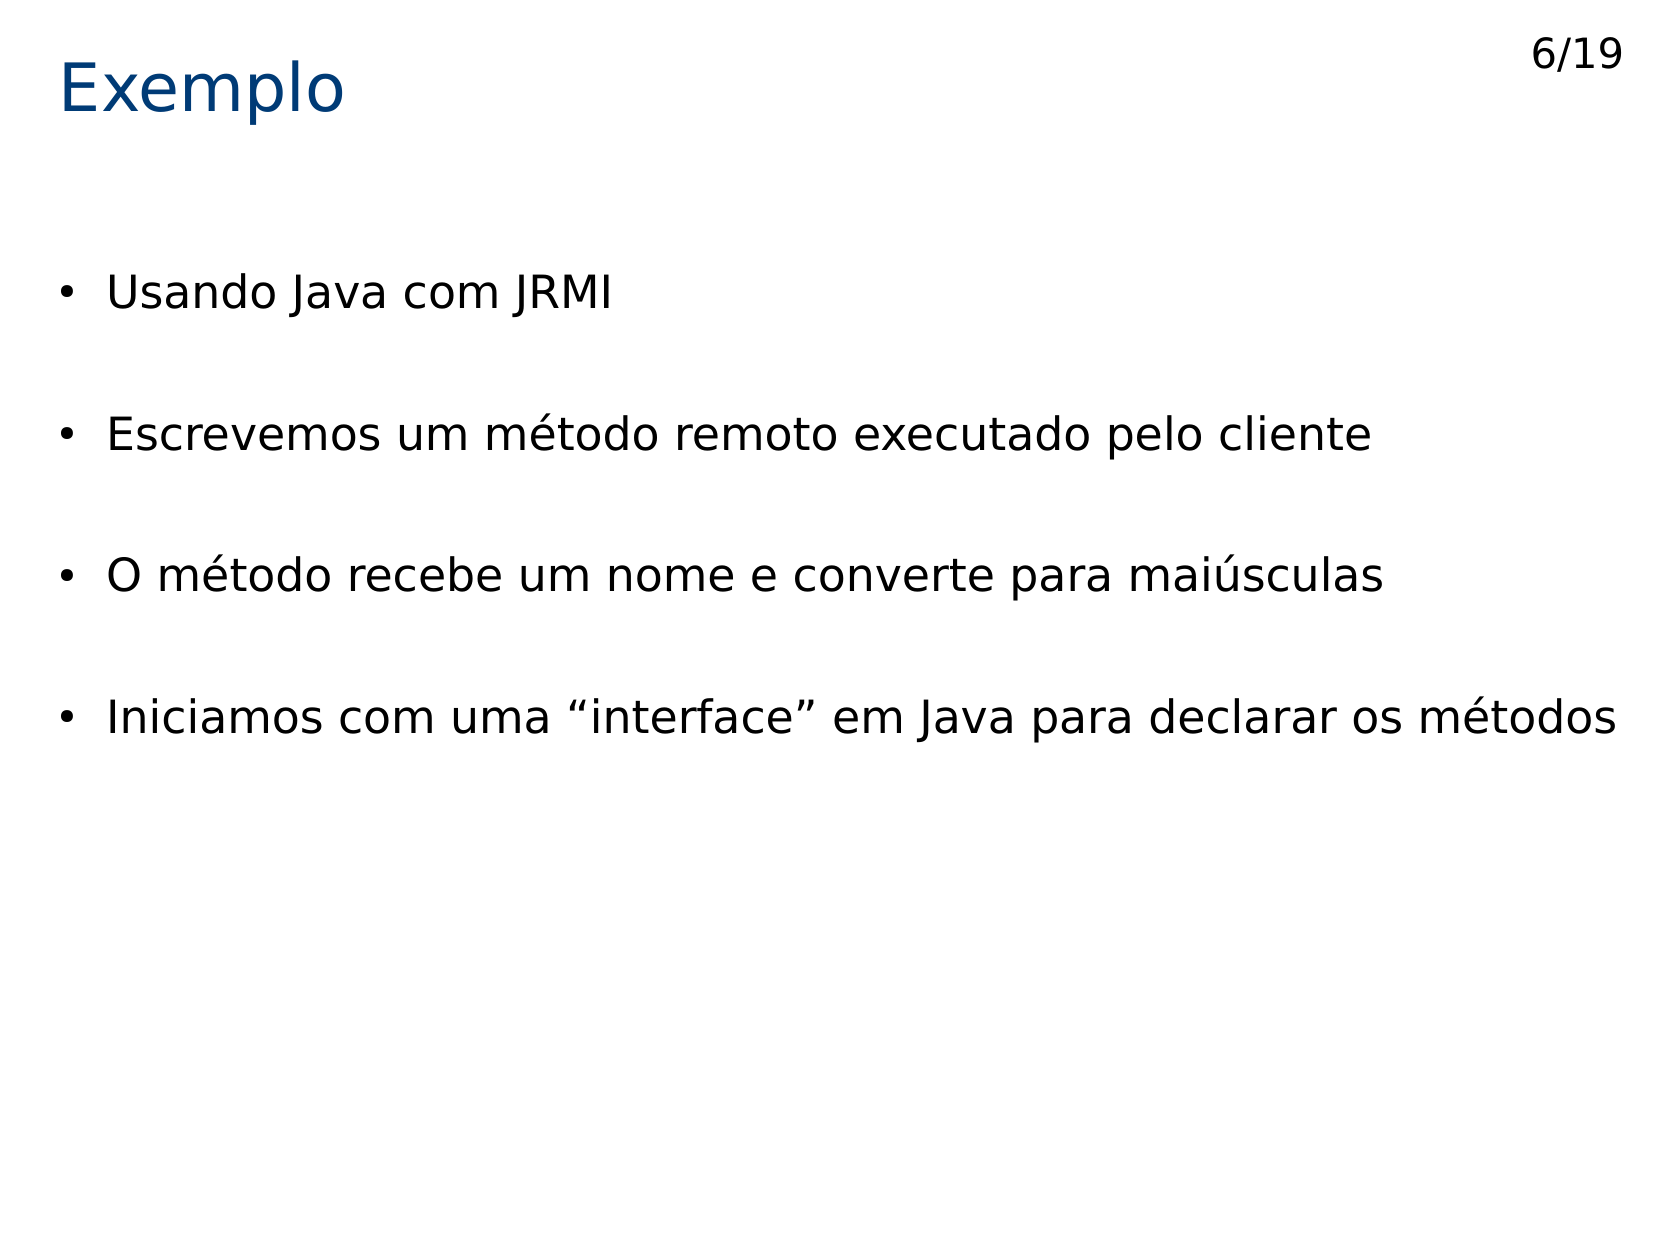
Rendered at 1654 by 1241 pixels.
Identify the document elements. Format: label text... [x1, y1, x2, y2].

title Exemplo [59, 29, 1506, 148]
list Usando Java com JRMI Escrevemos um método remoto executado pelo cliente O método recebe um nome e converte para maiúsculas Iniciamos com uma “interface” em Java para declarar os métodos [59, 265, 1625, 1211]
